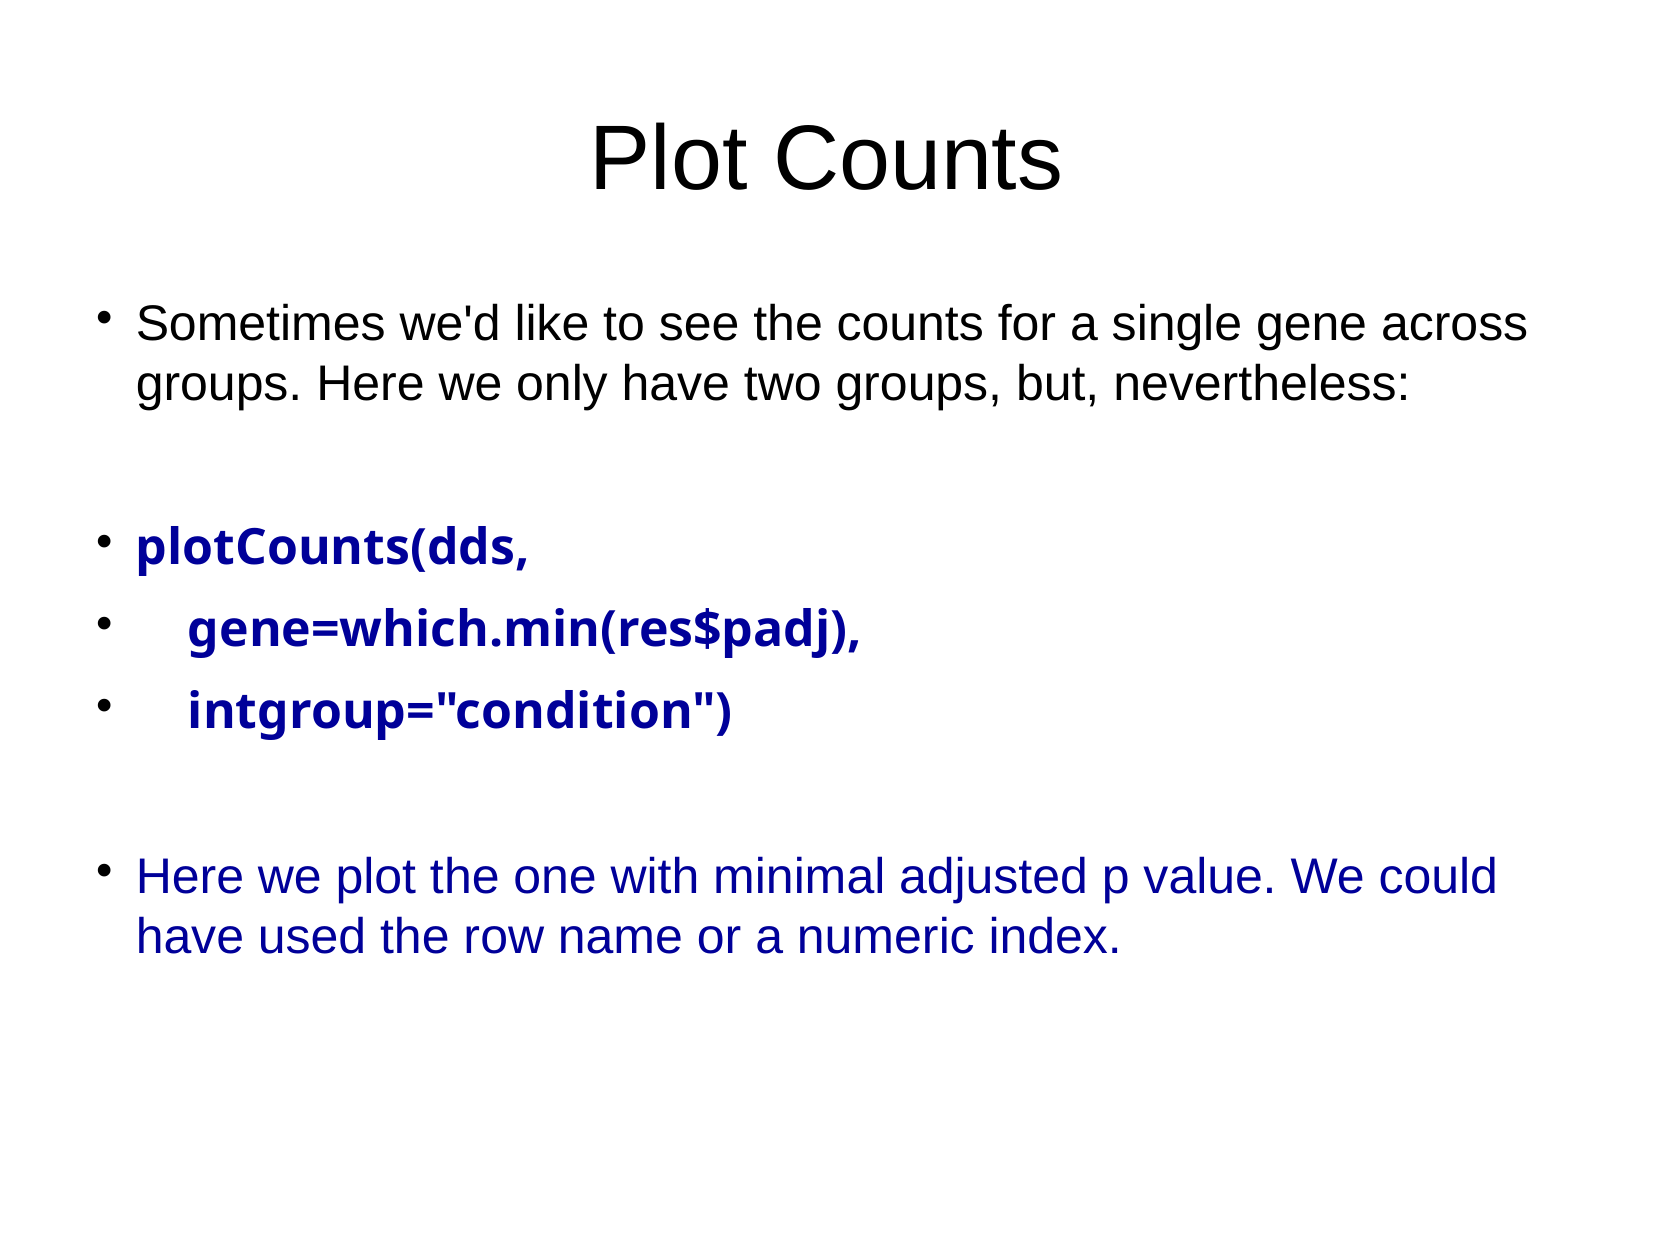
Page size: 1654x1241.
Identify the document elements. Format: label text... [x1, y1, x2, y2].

text_box Plot Counts [82, 49, 1571, 257]
text_box Sometimes we'd like to see the counts for a single gene across groups. Here we only have two groups, but, nevertheless: plotCounts(dds, gene=which.min(res$padj), intgroup="condition") Here we plot the one with minimal adjusted p value. We could have used the row name or a numeric index. [82, 290, 1571, 1010]
